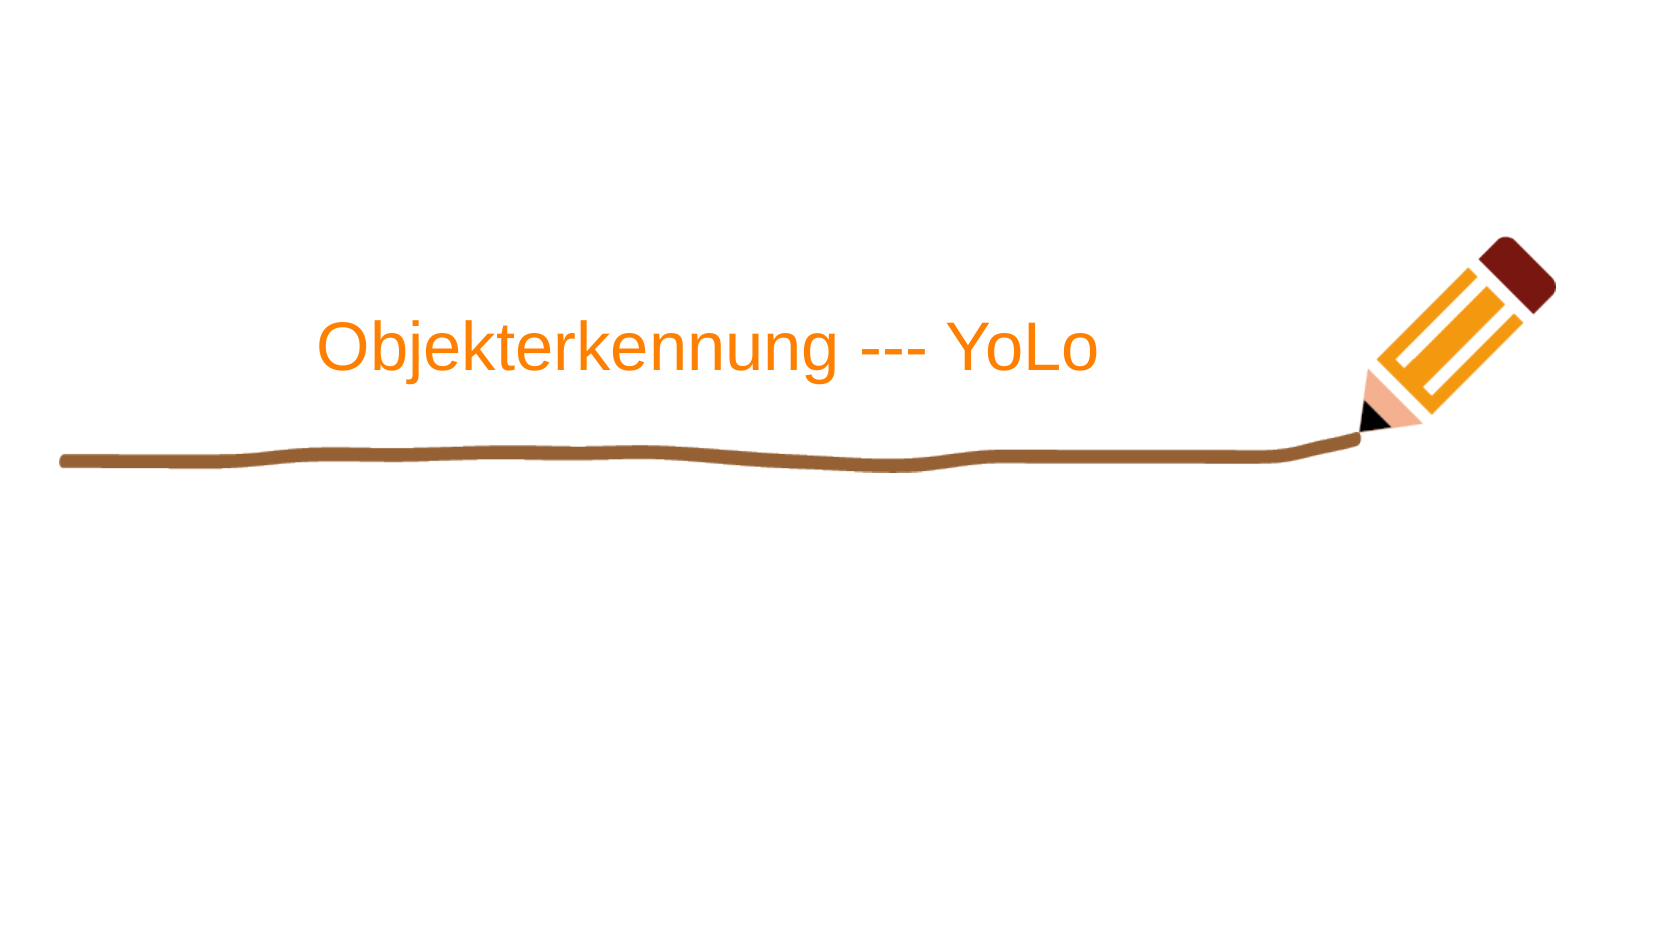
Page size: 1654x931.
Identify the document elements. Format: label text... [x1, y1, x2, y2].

title Objekterkennung --- YoLo [88, 265, 1329, 429]
picture [59, 236, 1556, 473]
